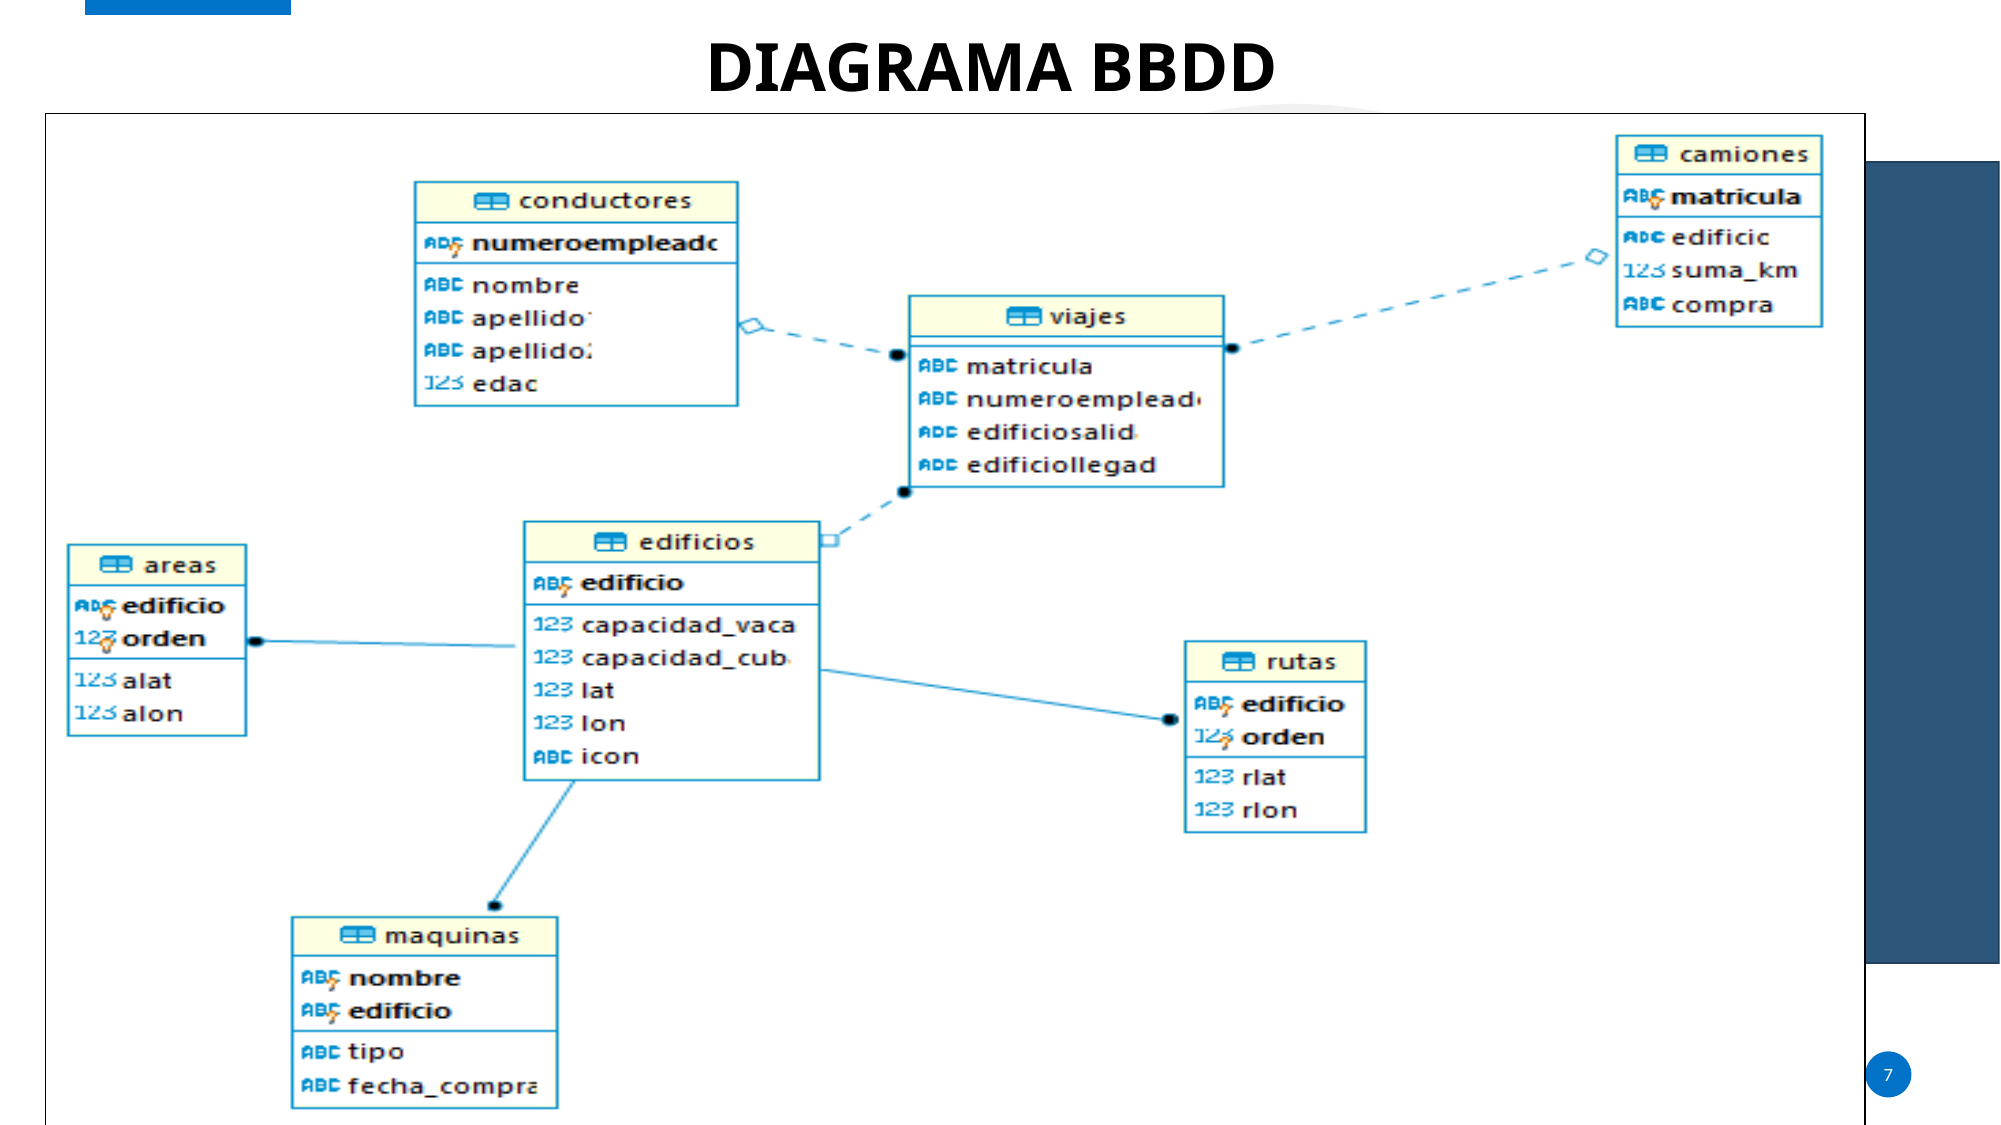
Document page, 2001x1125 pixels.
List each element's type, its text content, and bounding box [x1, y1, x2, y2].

text_box [1866, 1059, 1913, 1090]
picture [46, 114, 1865, 1125]
title DIAGRAMA BBDD [705, 1, 1516, 113]
